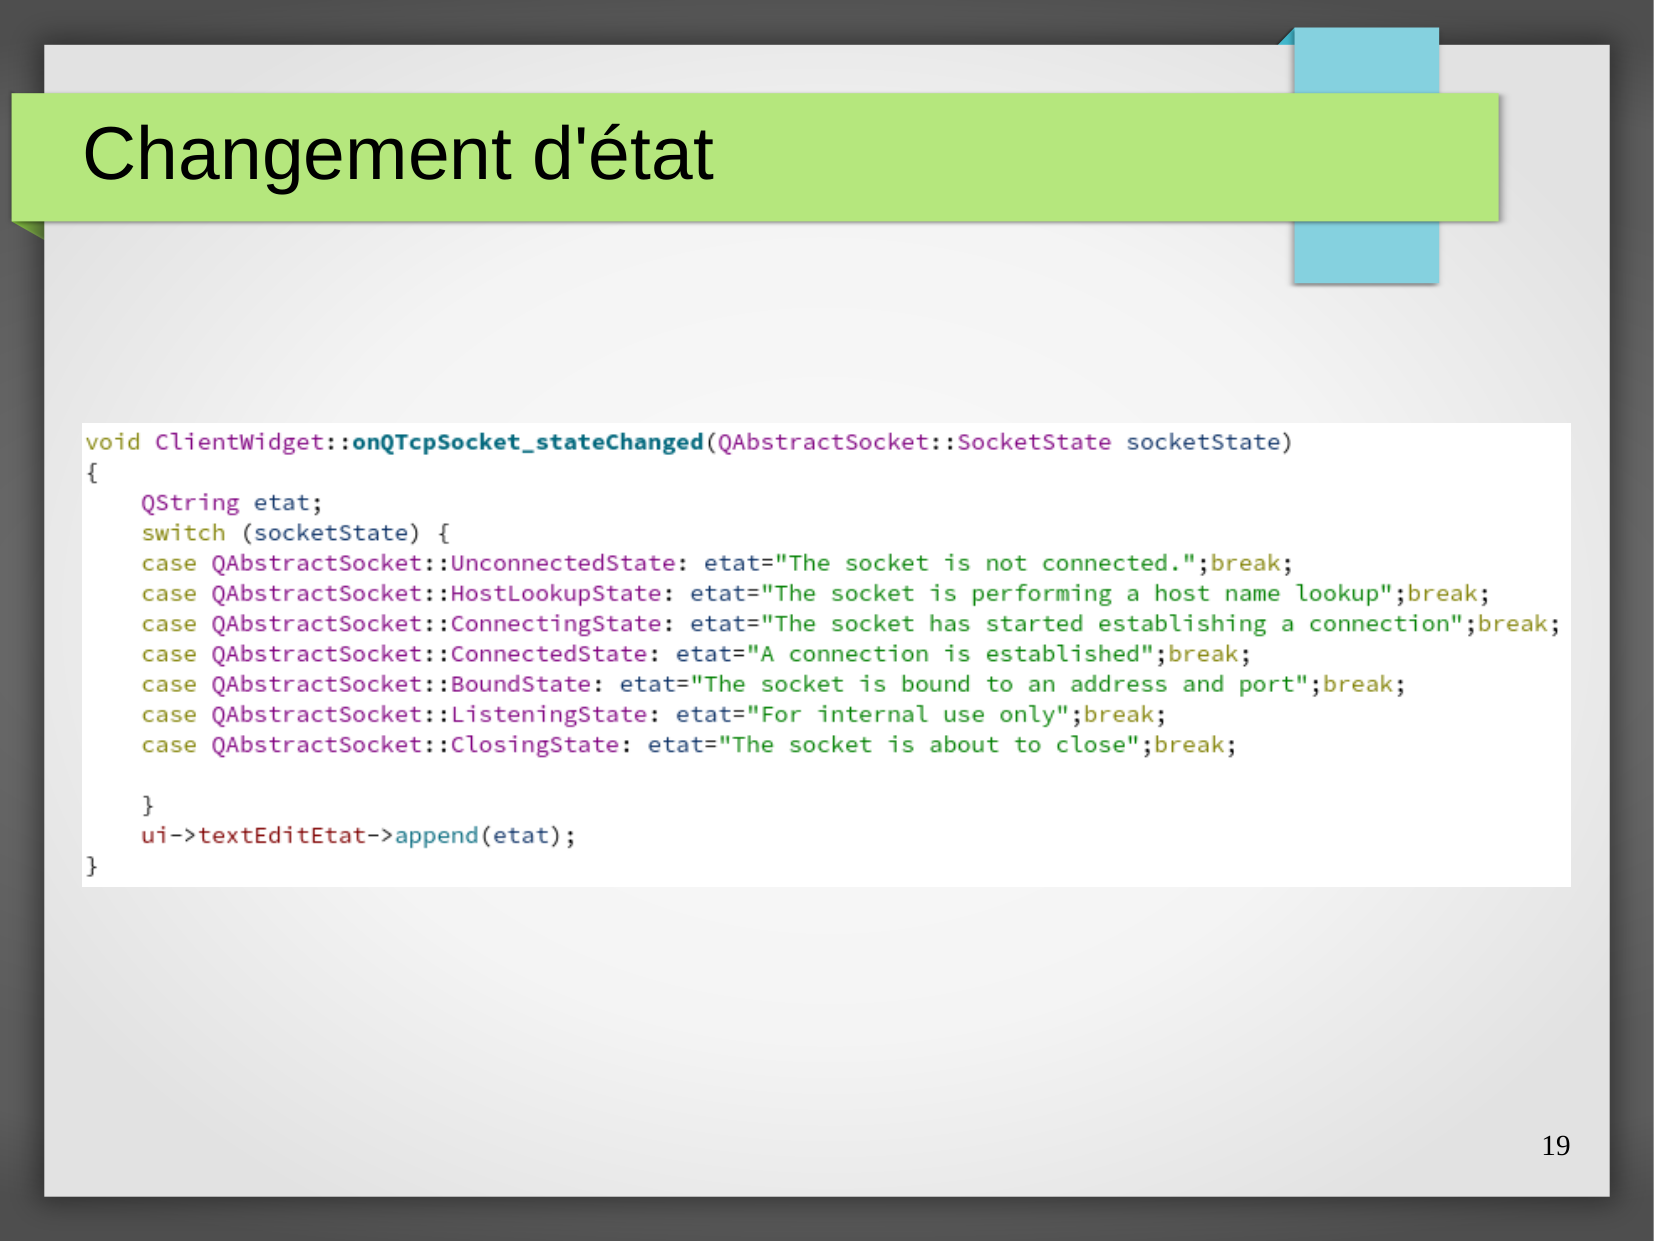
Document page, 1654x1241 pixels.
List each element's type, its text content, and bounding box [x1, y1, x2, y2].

title Changement d'état [82, 94, 1264, 213]
picture [0, 0, 1654, 1241]
